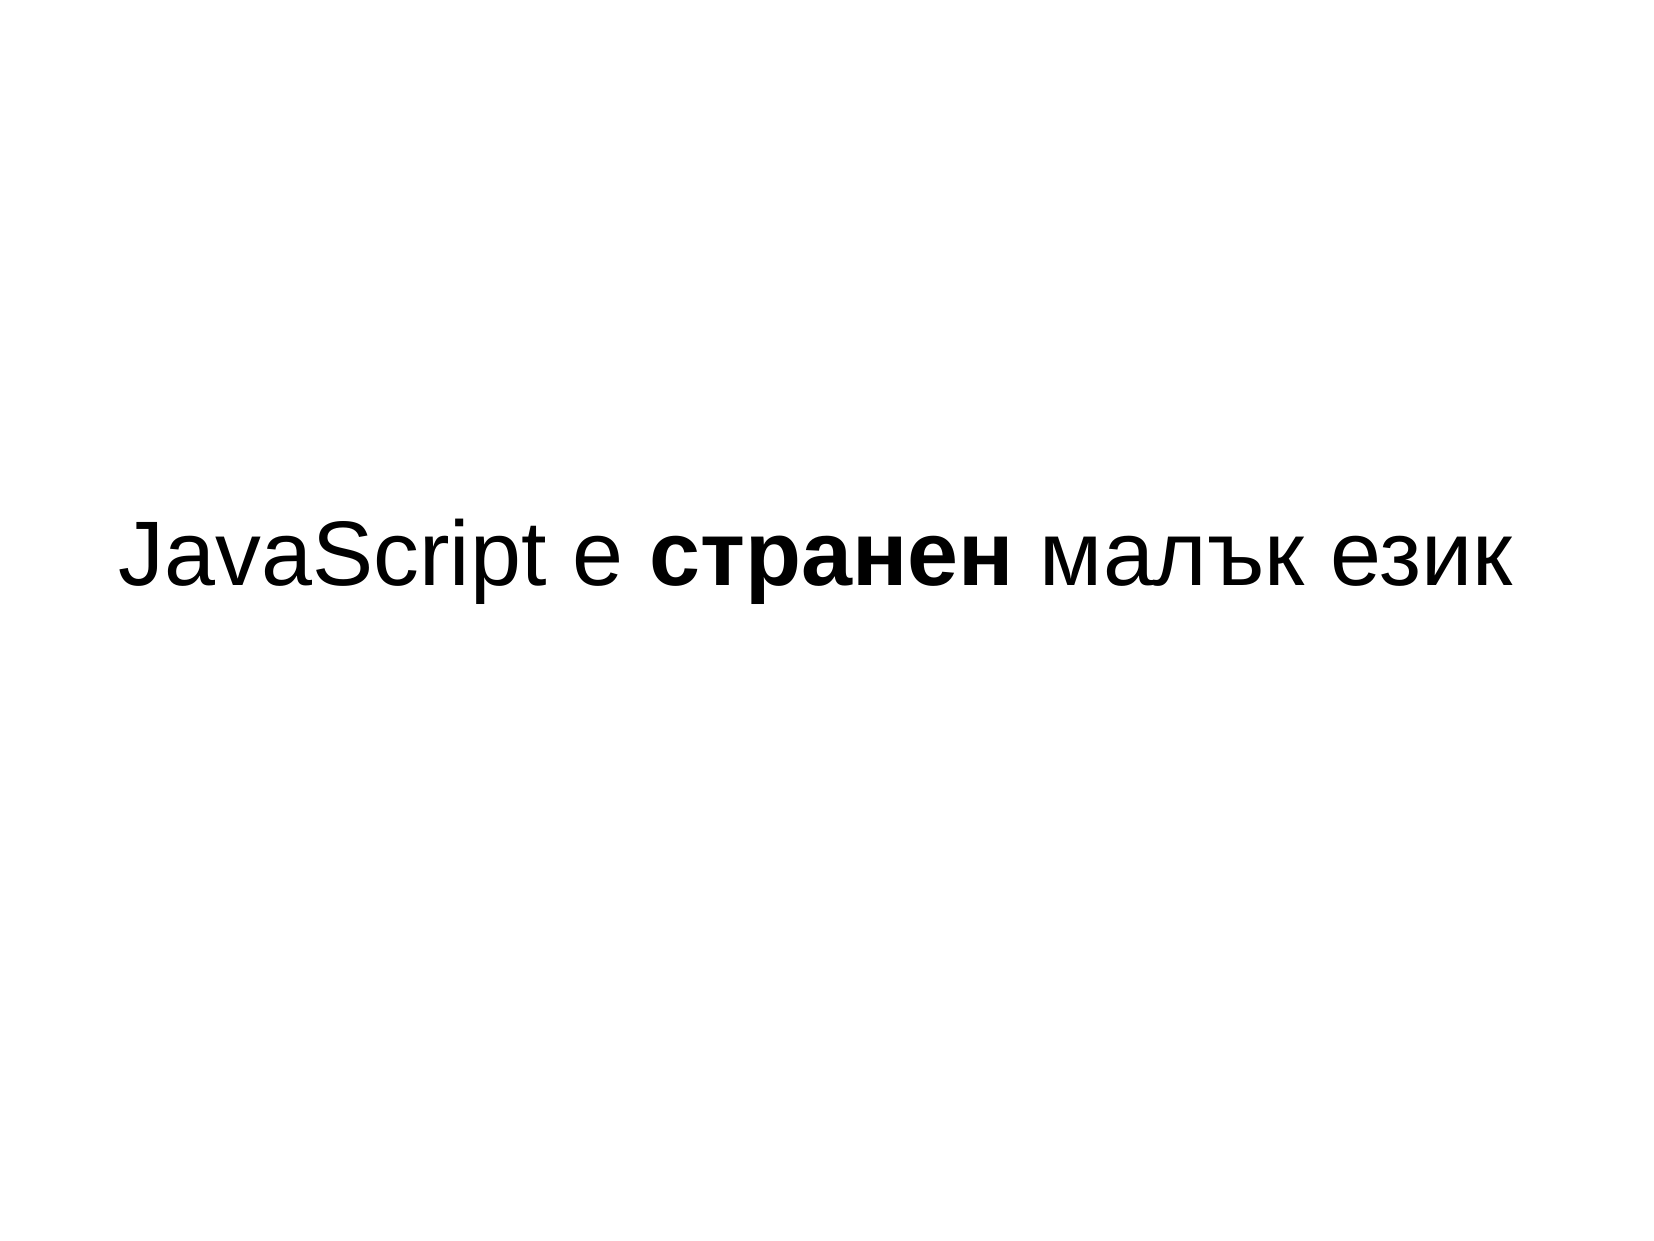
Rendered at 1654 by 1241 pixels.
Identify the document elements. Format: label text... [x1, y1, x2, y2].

title JavaScript е странен малък език [71, 450, 1561, 658]
